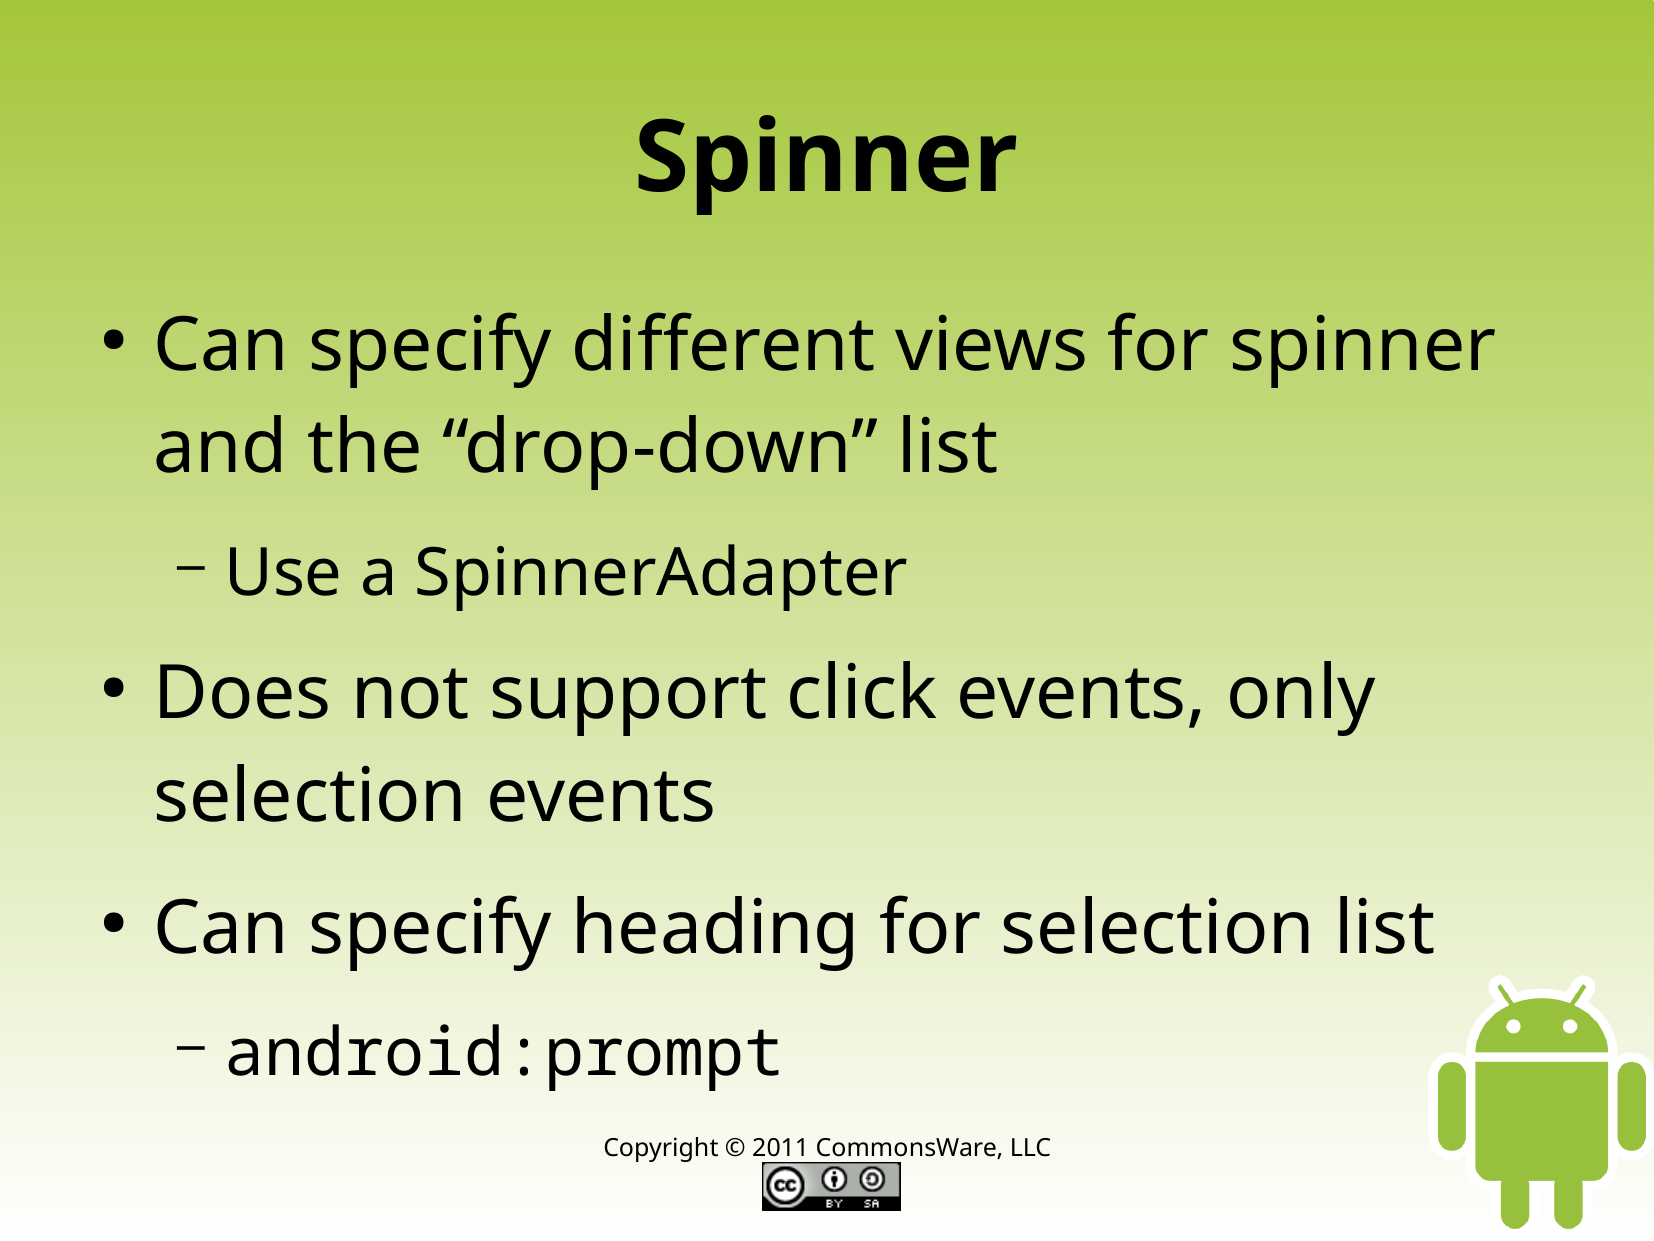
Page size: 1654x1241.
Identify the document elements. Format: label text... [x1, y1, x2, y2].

list Can specify different views for spinner and the “drop-down” list Use a SpinnerAdapter Does not support click events, only selection events Can specify heading for selection list android:prompt [82, 290, 1571, 1109]
picture [762, 1162, 901, 1211]
picture [1428, 975, 1654, 1238]
title Spinner [82, 49, 1571, 257]
